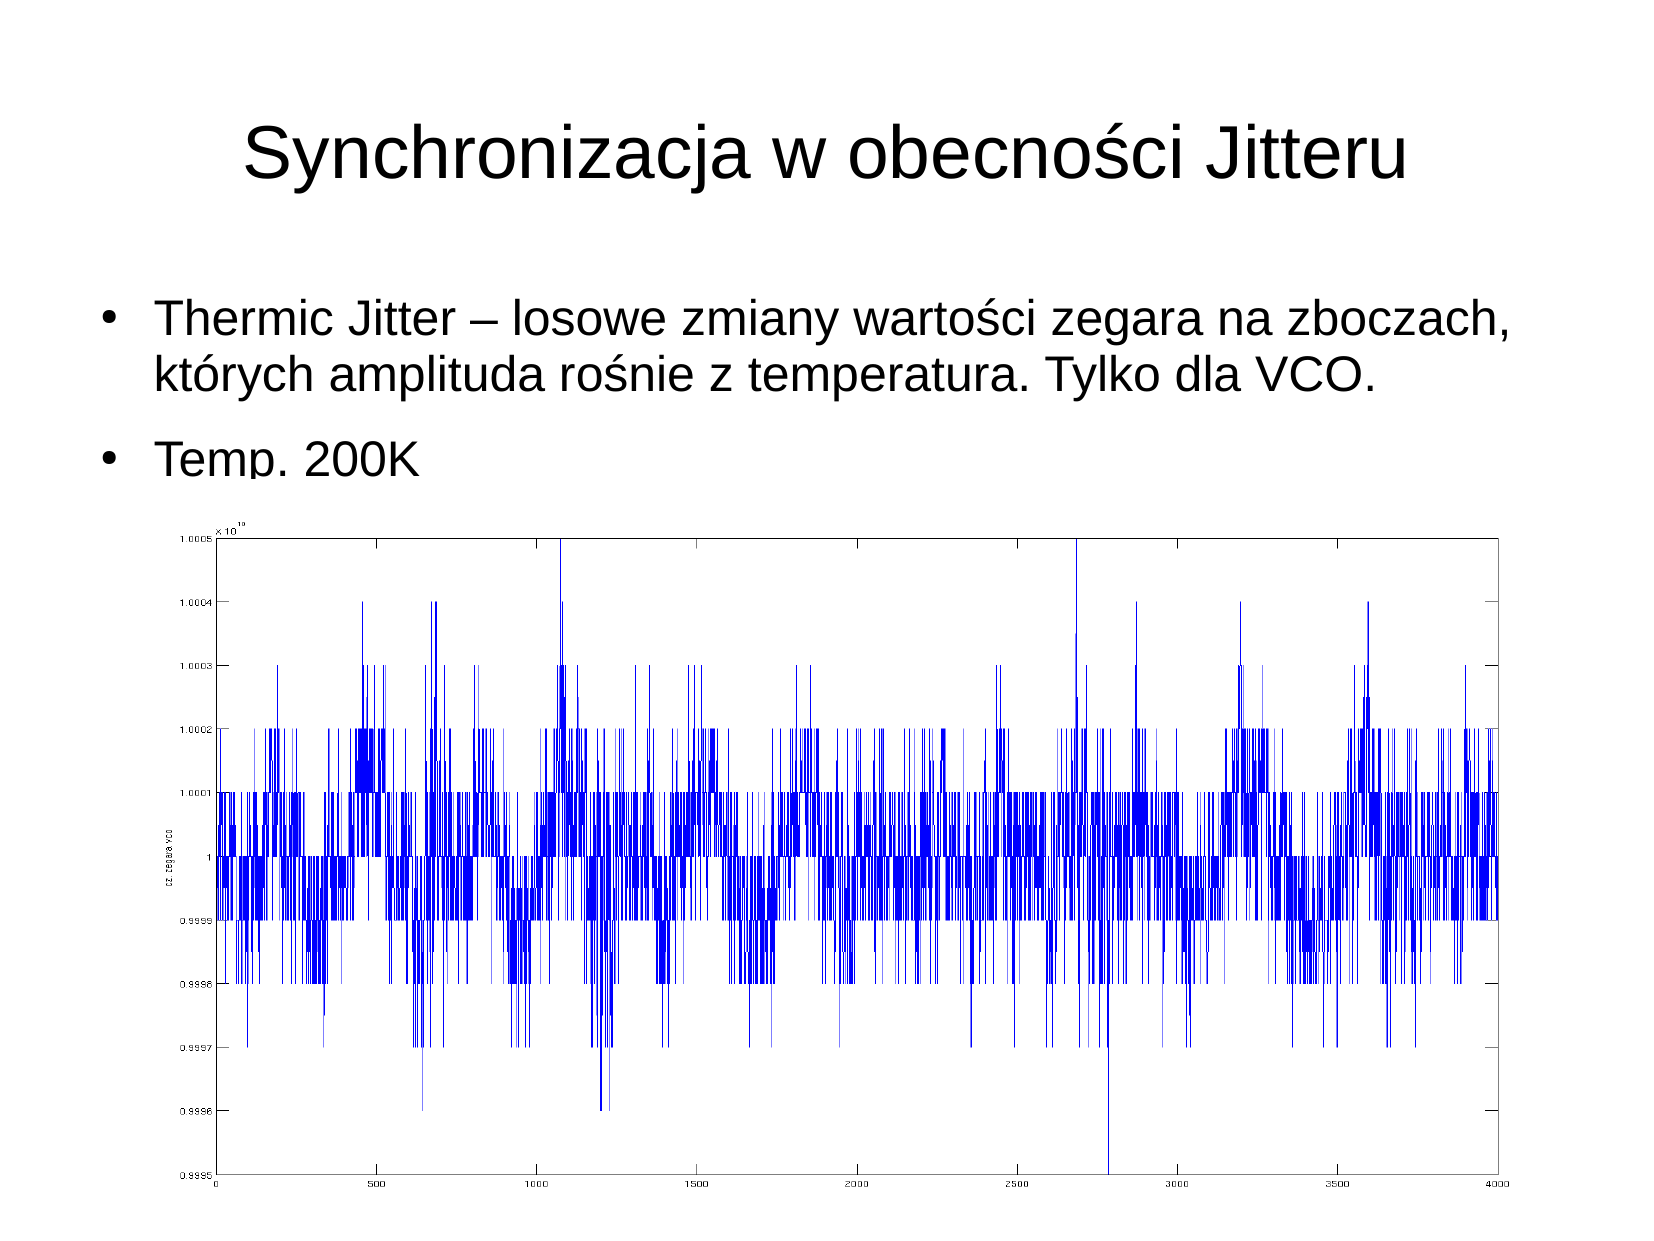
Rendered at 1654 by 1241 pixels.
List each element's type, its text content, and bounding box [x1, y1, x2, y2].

list Thermic Jitter – losowe zmiany wartości zegara na zboczach, których amplituda rośnie z temperatura. Tylko dla VCO. Temp. 200K [82, 290, 1571, 479]
picture [0, 479, 1654, 1241]
title Synchronizacja w obecności Jitteru [82, 49, 1571, 257]
